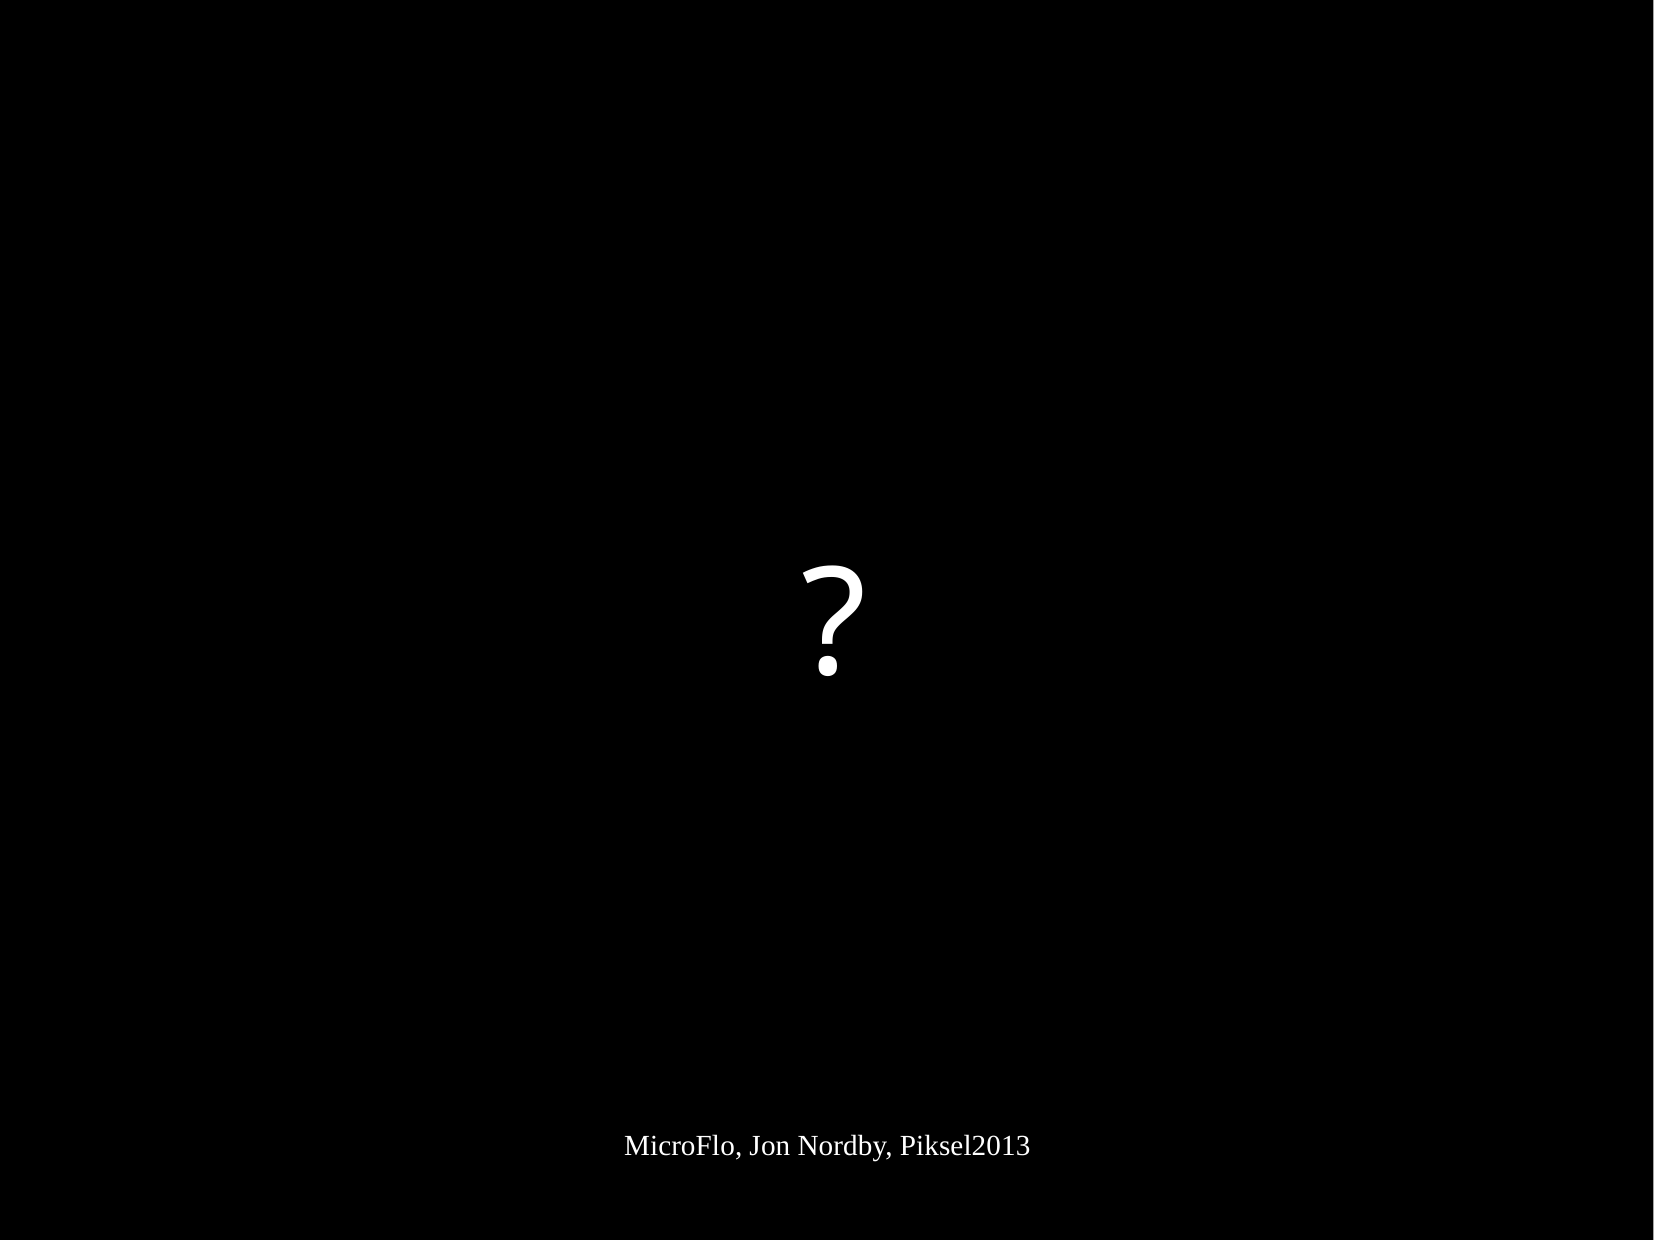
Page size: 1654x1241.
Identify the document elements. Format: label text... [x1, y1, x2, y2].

title ? [90, 512, 1579, 721]
